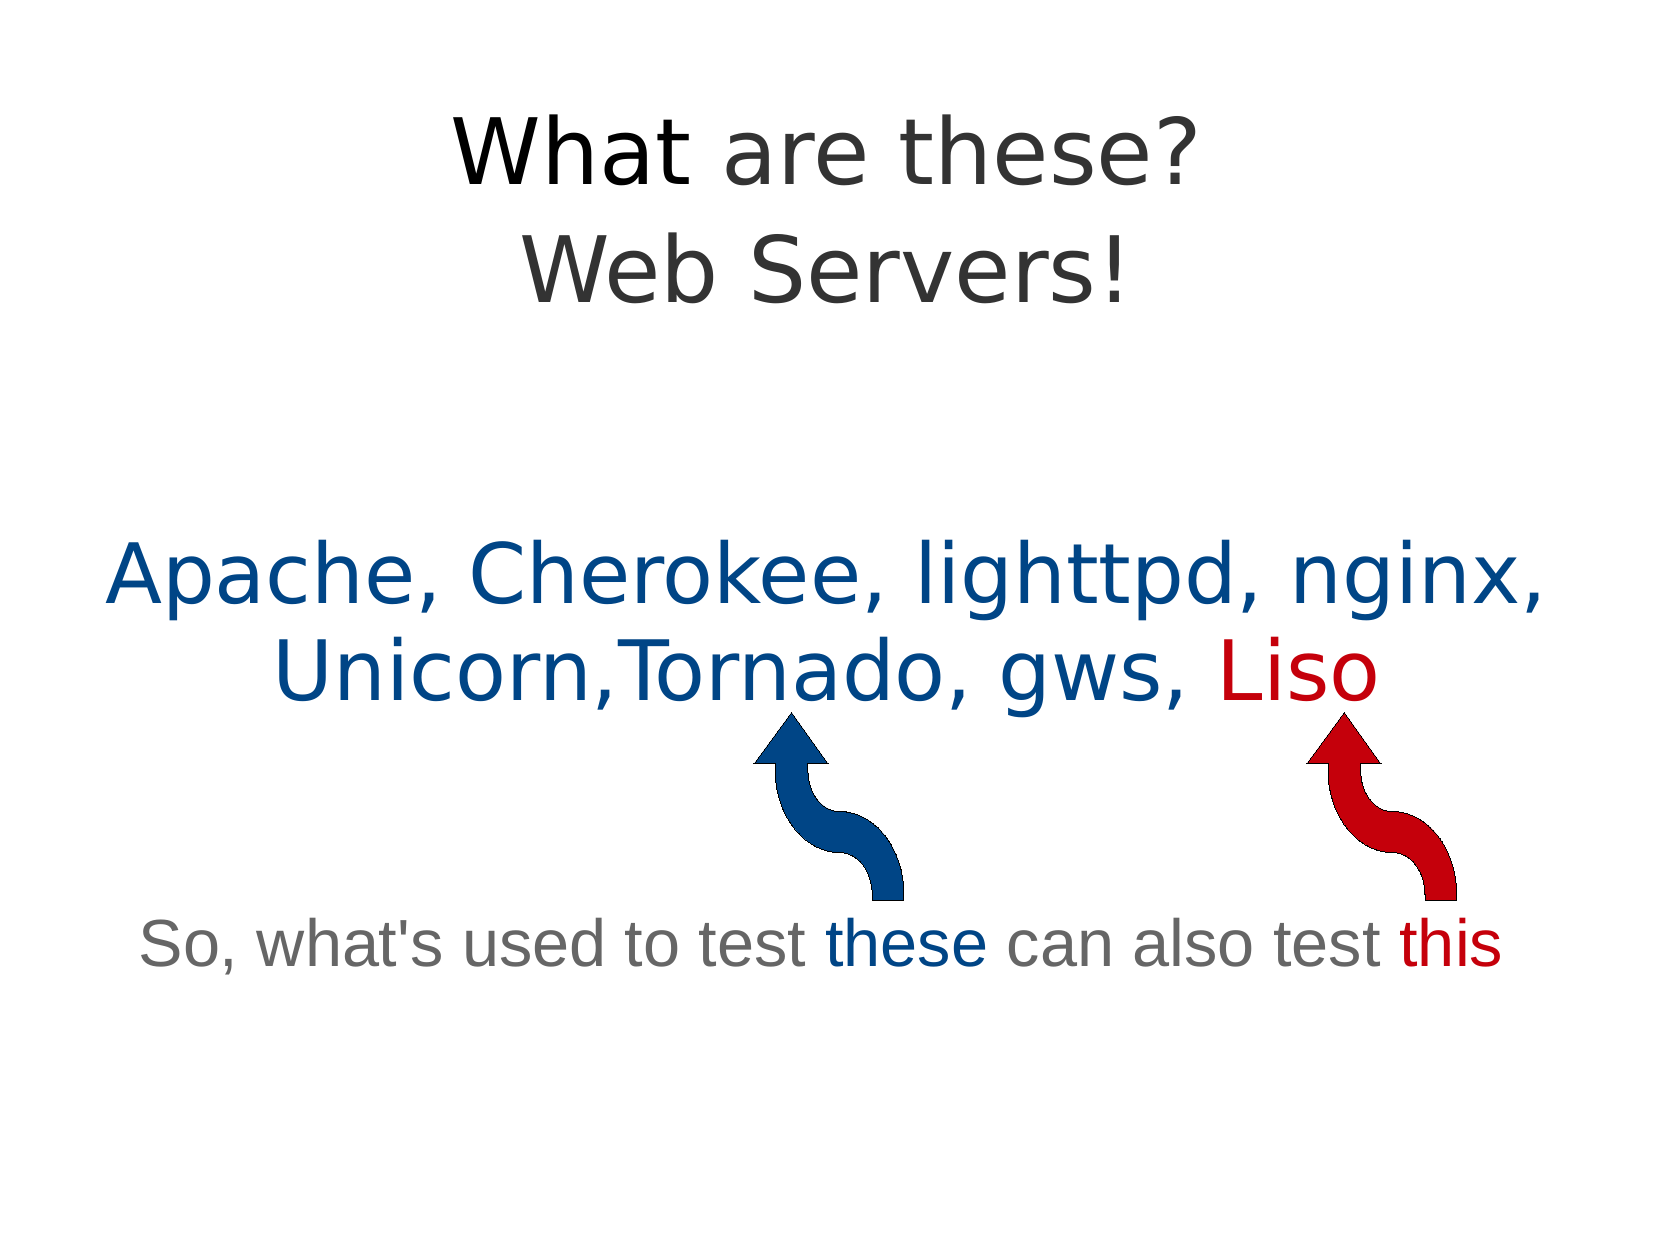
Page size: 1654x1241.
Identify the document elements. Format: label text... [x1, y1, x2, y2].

title Web Servers! [82, 167, 1571, 375]
text_box So, what's used to test these can also test this [112, 905, 1530, 981]
text_box [1306, 712, 1457, 901]
text_box [753, 712, 904, 901]
list Apache, Cherokee, lighttpd, nginx, Unicorn,Tornado, gws, Liso [82, 526, 1571, 724]
title What are these? [82, 49, 1571, 167]
